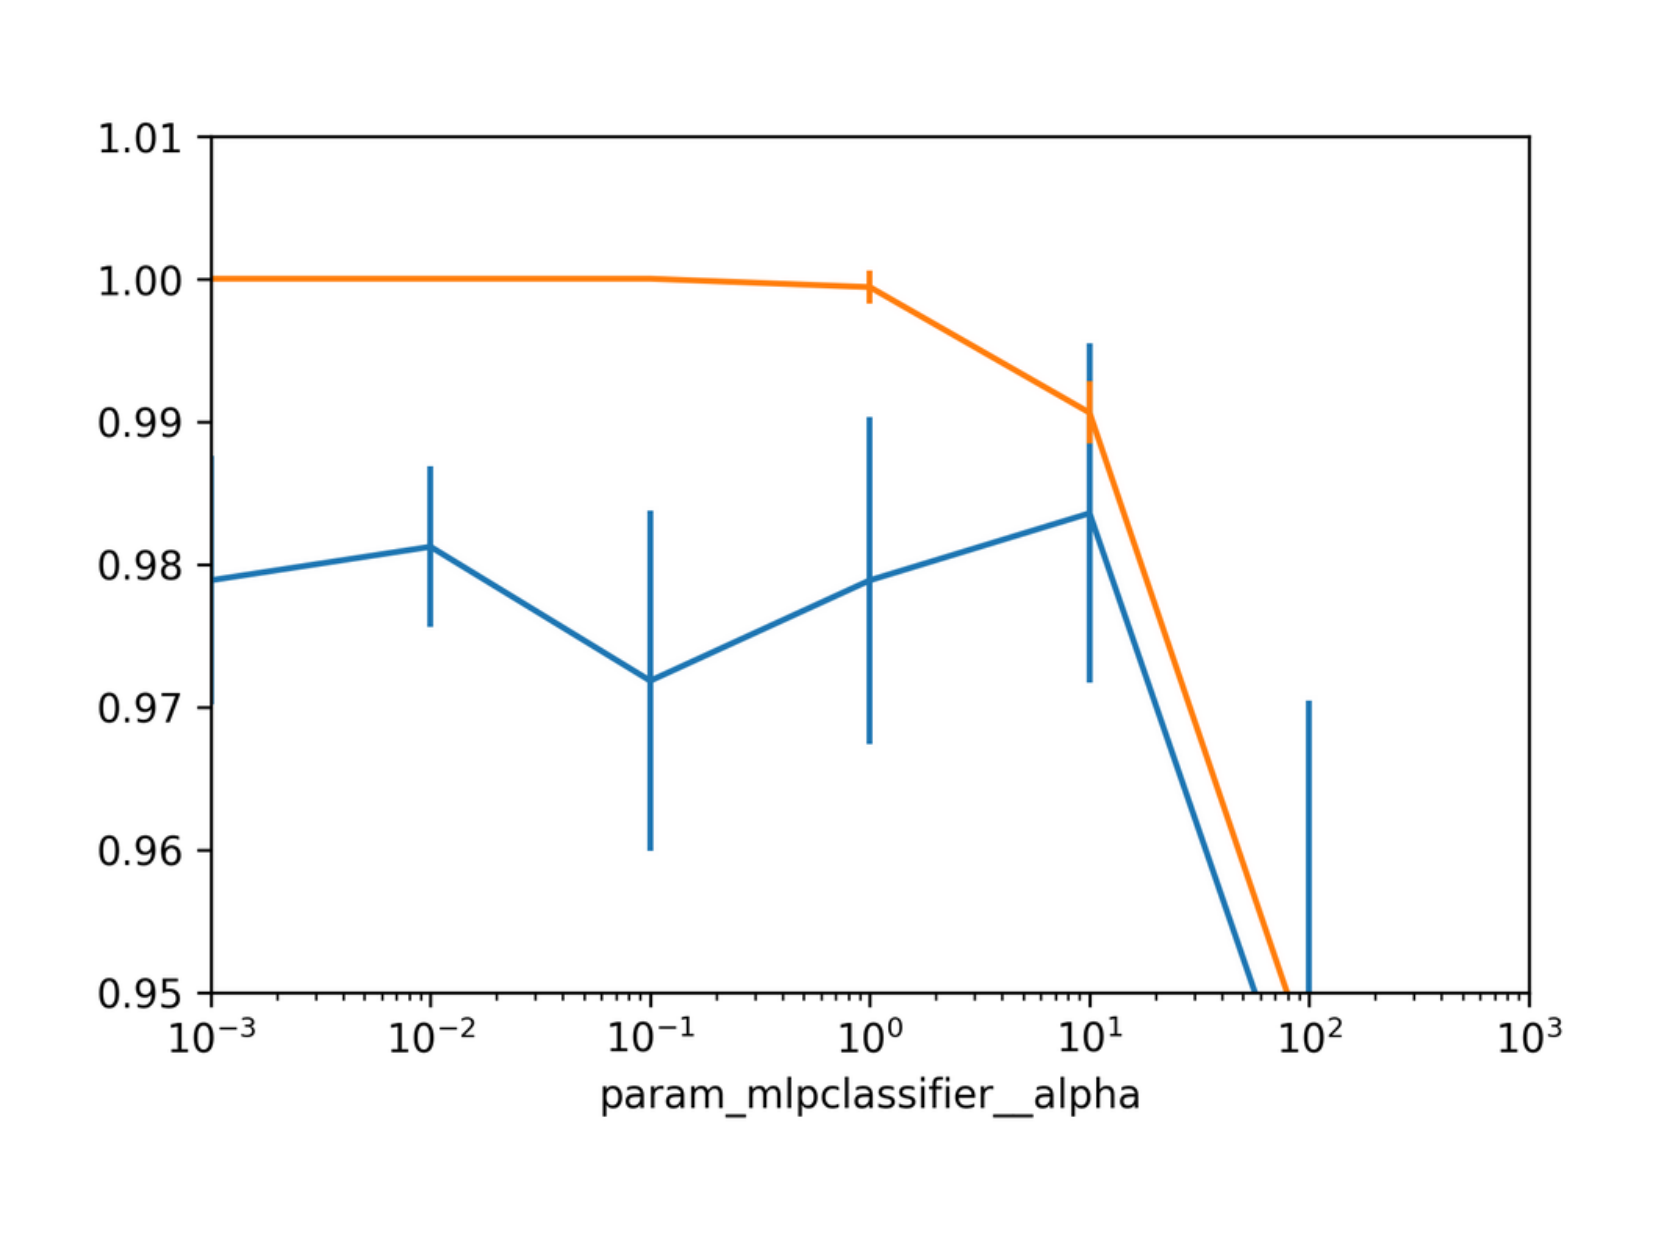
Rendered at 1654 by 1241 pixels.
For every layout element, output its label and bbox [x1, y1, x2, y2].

picture [63, 90, 1586, 1142]
